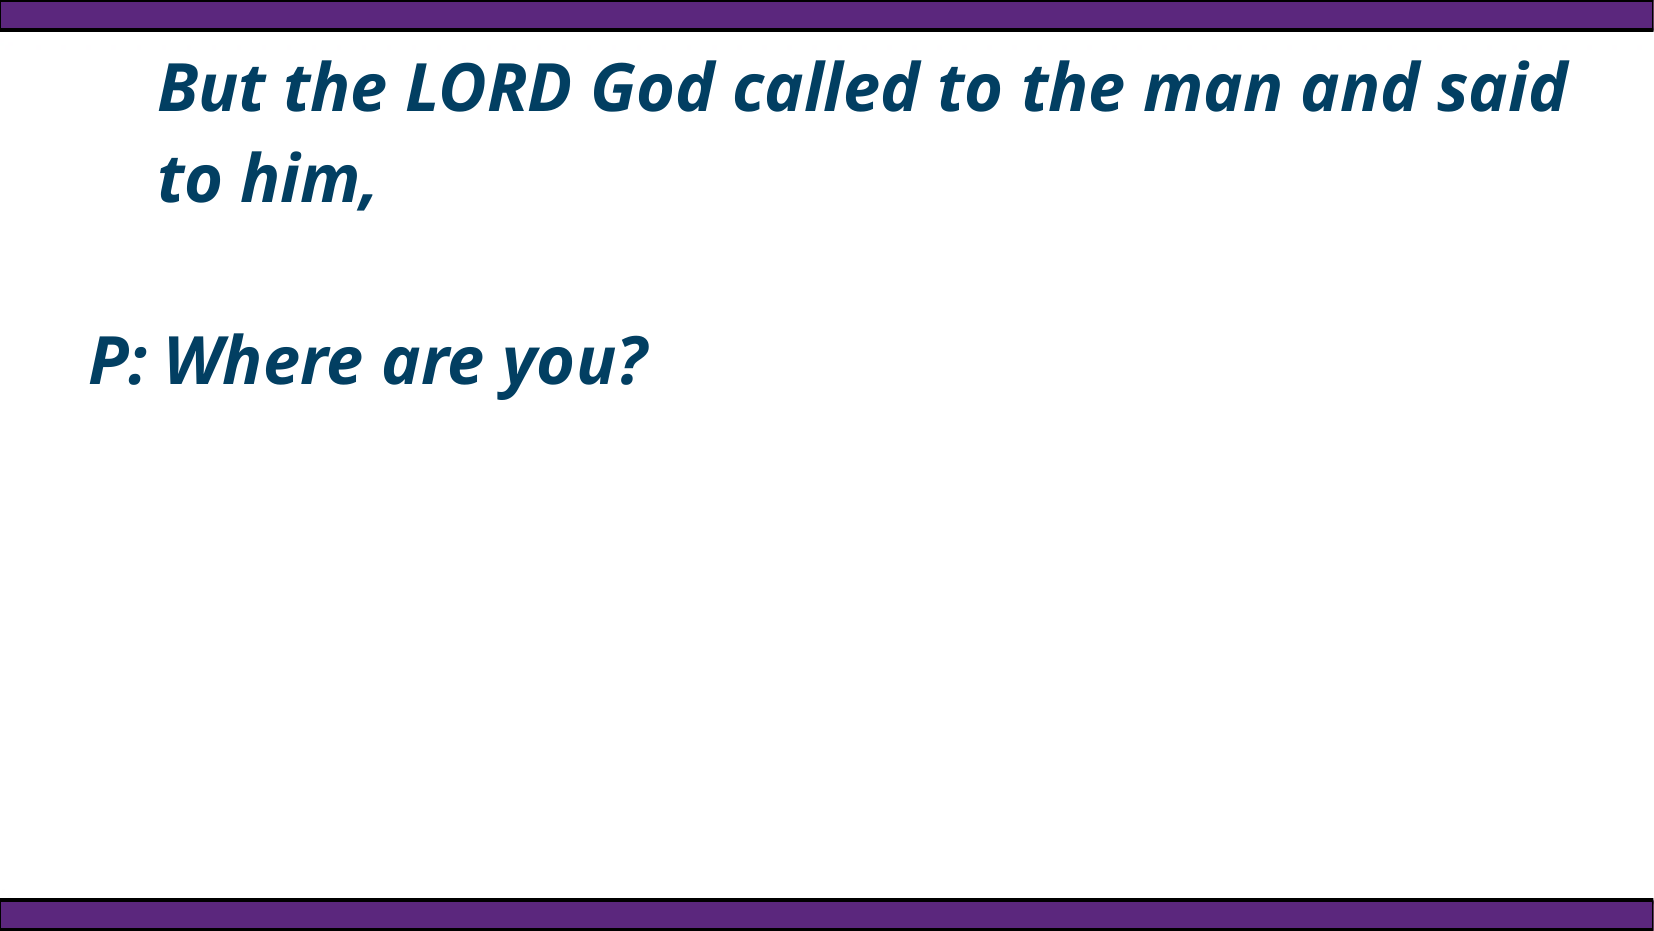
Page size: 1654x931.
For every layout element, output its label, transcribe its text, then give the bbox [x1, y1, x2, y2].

picture [0, 31, 1654, 900]
text_box [0, 0, 1654, 31]
text_box [0, 900, 1654, 931]
text_box But the Lord God called to the man and said to him, P: Where are you? [73, 33, 1589, 403]
